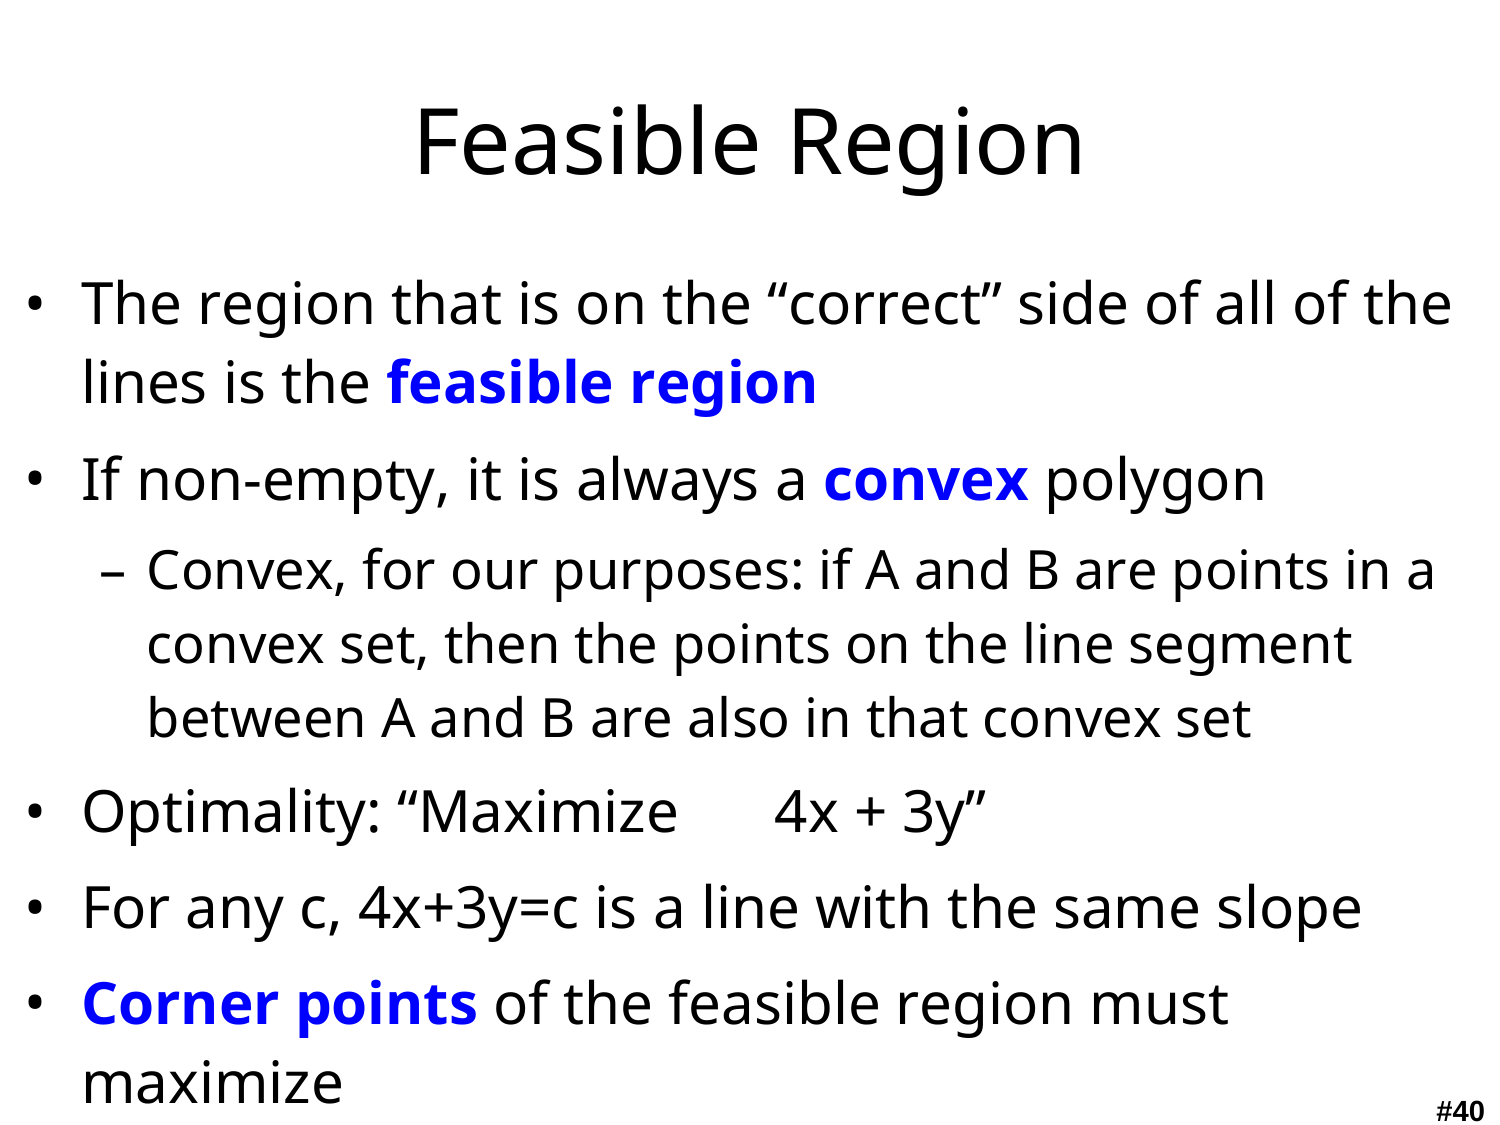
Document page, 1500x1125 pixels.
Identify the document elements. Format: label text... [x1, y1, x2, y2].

list The region that is on the “correct” side of all of the lines is the feasible region If non-empty, it is always a convex polygon Convex, for our purposes: if A and B are points in a convex set, then the points on the line segment between A and B are also in that convex set Optimality: “Maximize 4x + 3y” For any c, 4x+3y=c is a line with the same slope Corner points of the feasible region must maximize Why? Linear objective function + convex polygon [24, 262, 1476, 1101]
title Feasible Region [24, 45, 1476, 233]
